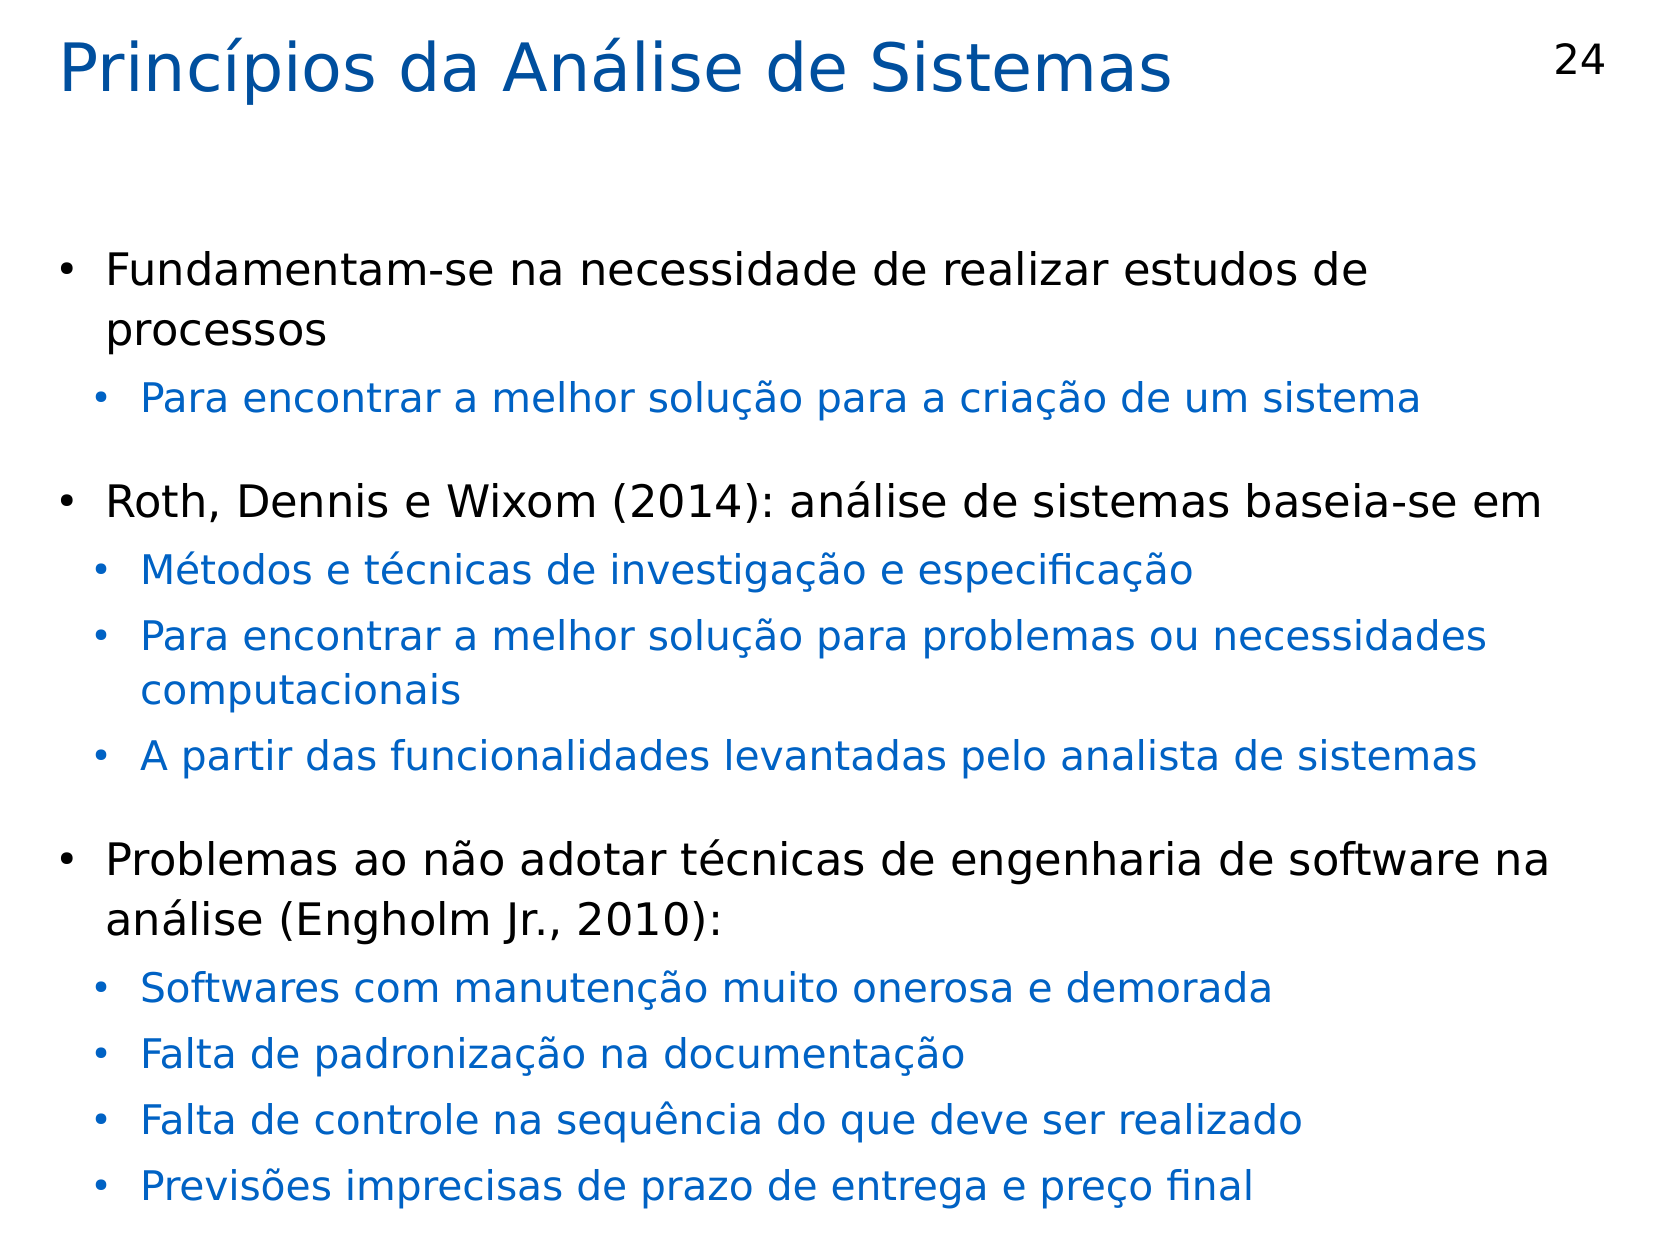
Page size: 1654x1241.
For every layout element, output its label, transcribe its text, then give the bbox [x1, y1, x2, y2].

title Princípios da Análise de Sistemas [59, 29, 1506, 148]
list Fundamentam-se na necessidade de realizar estudos de processos Para encontrar a melhor solução para a criação de um sistema Roth, Dennis e Wixom (2014): análise de sistemas baseia-se em Métodos e técnicas de investigação e especificação Para encontrar a melhor solução para problemas ou necessidades computacionais A partir das funcionalidades levantadas pelo analista de sistemas Problemas ao não adotar técnicas de engenharia de software na análise (Engholm Jr., 2010): Softwares com manutenção muito onerosa e demorada Falta de padronização na documentação Falta de controle na sequência do que deve ser realizado Previsões imprecisas de prazo de entrega e preço final [59, 236, 1595, 1211]
